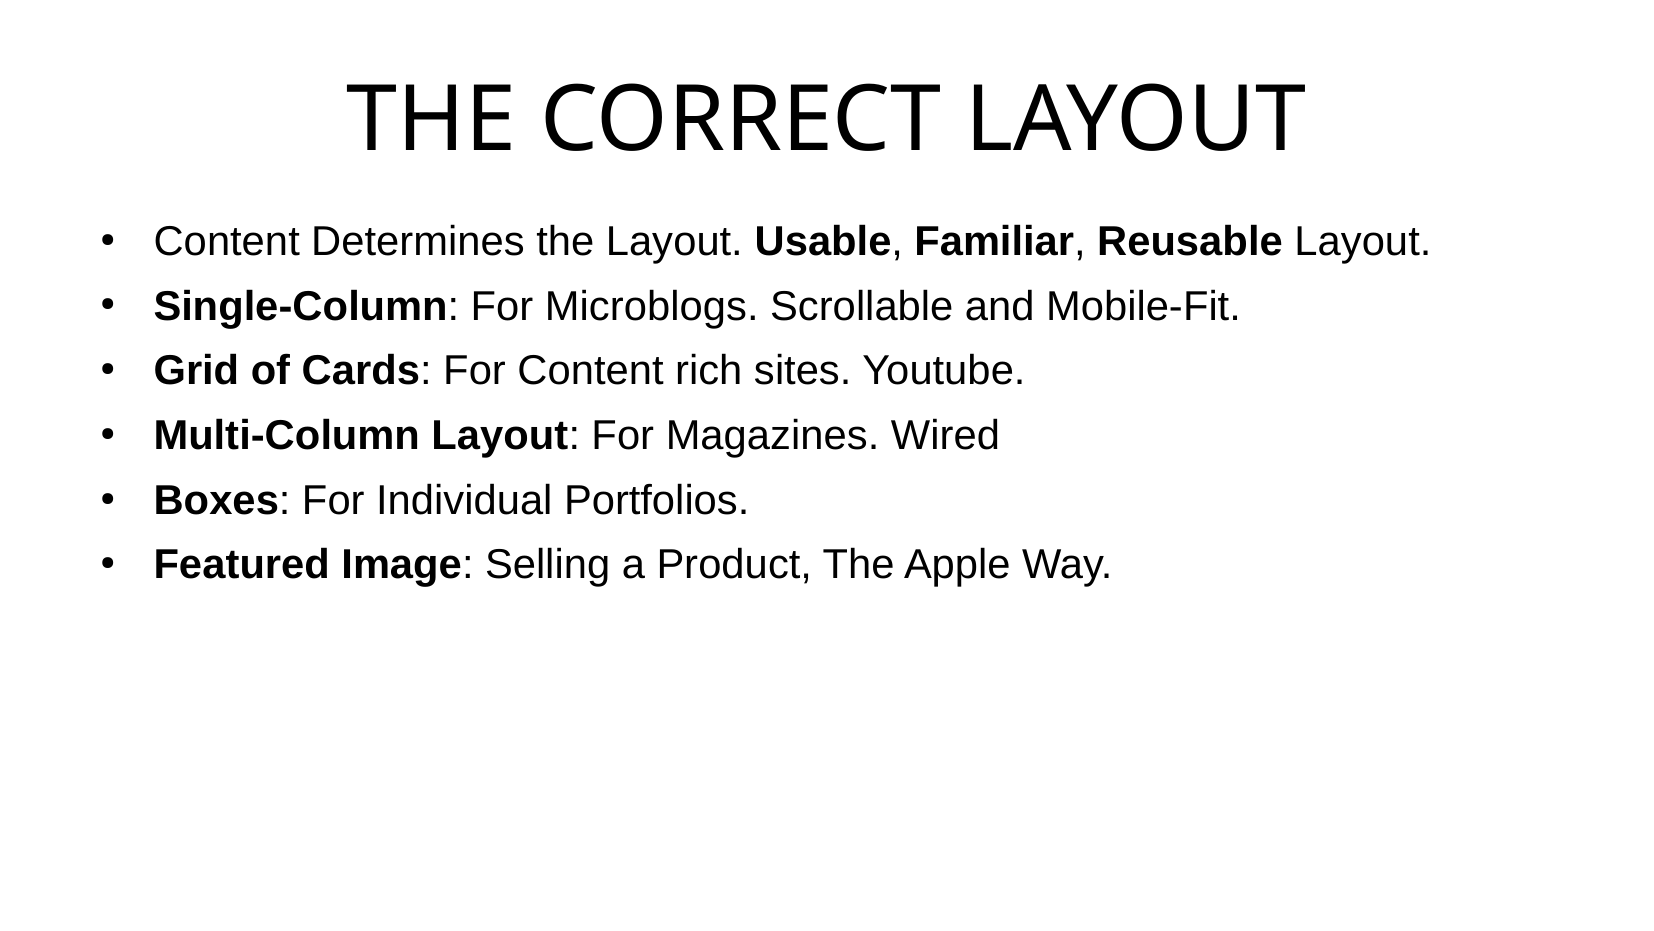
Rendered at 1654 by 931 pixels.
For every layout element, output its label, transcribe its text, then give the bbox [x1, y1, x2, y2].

title THE CORRECT LAYOUT [82, 37, 1571, 193]
list Content Determines the Layout. Usable, Familiar, Reusable Layout. Single-Column: For Microblogs. Scrollable and Mobile-Fit. Grid of Cards: For Content rich sites. Youtube. Multi-Column Layout: For Magazines. Wired Boxes: For Individual Portfolios. Featured Image: Selling a Product, The Apple Way. [82, 217, 1571, 757]
